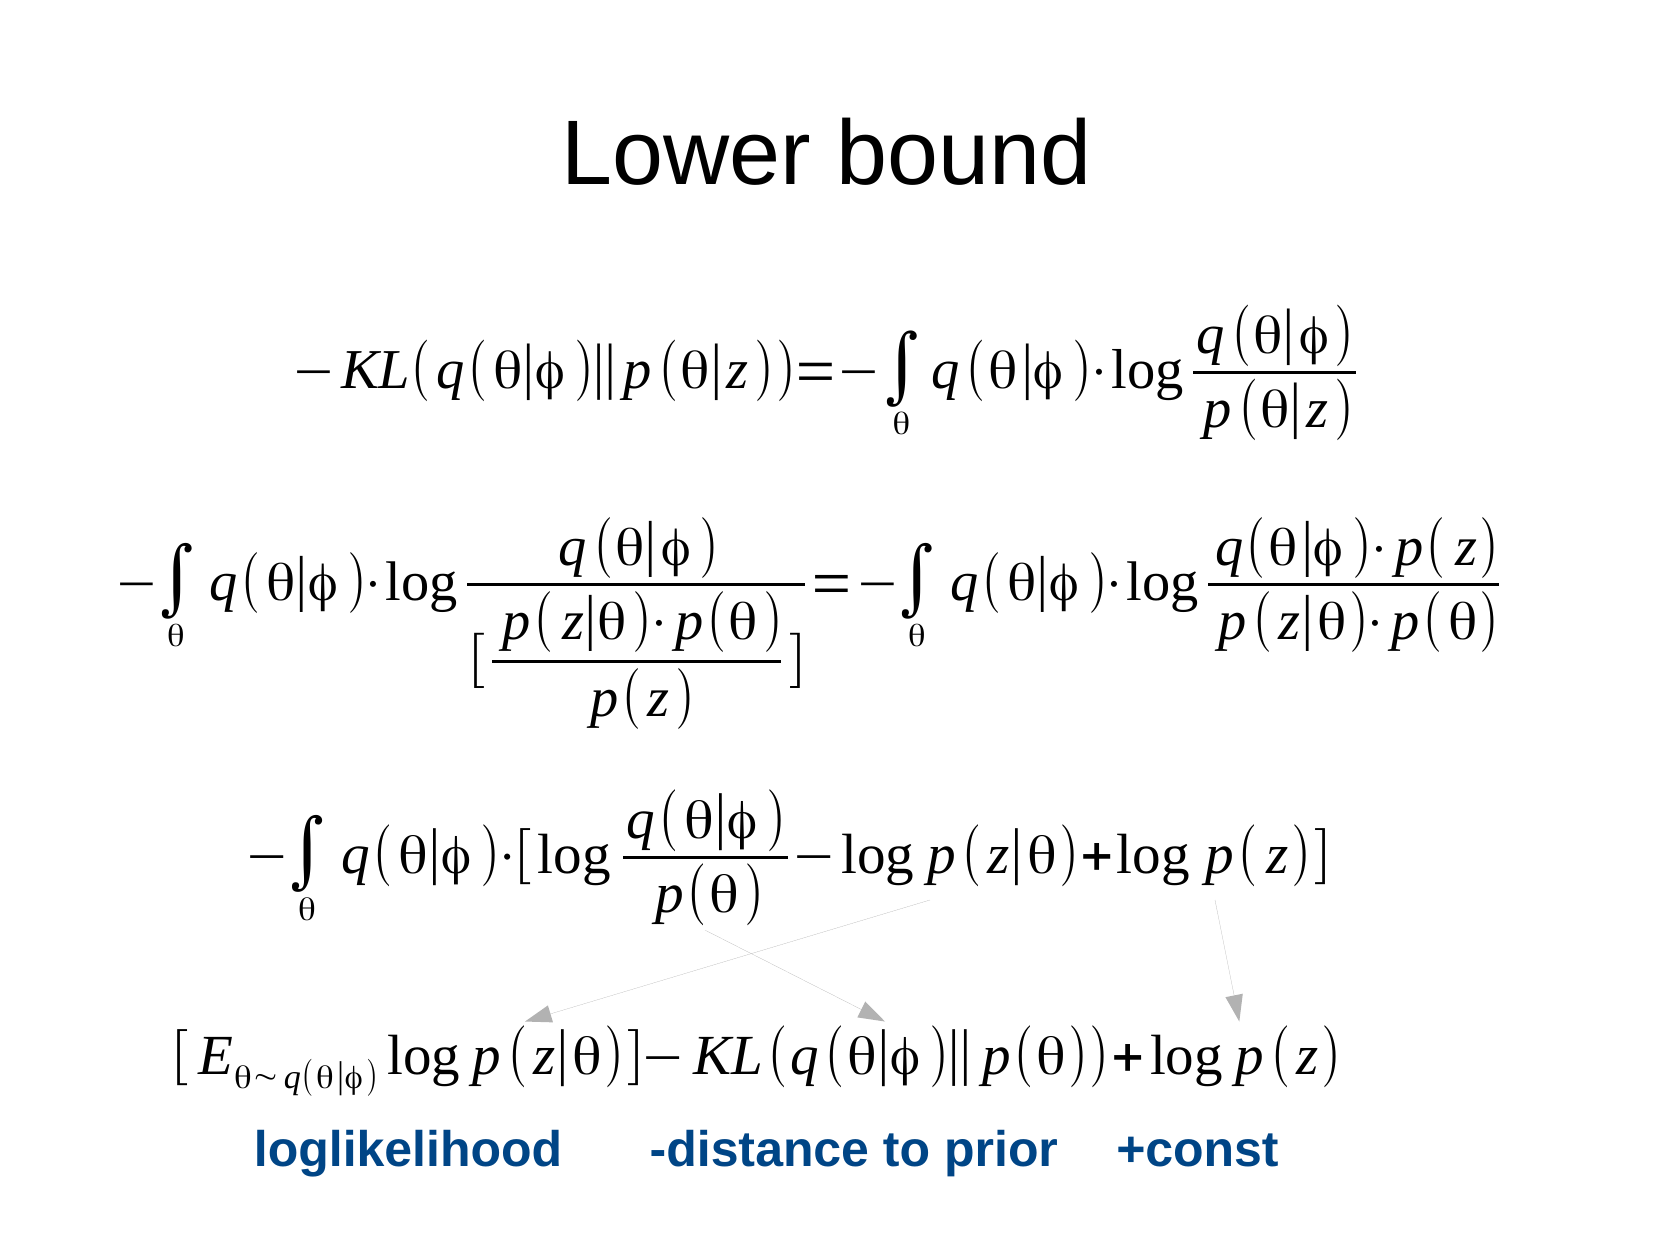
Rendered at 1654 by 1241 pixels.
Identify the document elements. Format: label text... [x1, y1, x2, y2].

chart [159, 1021, 1356, 1098]
text_box -distance to prior [634, 1113, 1074, 1185]
chart [277, 300, 1373, 445]
chart [230, 785, 1344, 931]
title Lower bound [82, 49, 1571, 257]
text_box loglikelihood [239, 1113, 578, 1185]
chart [76, 513, 1517, 732]
text_box +const [1101, 1113, 1294, 1185]
